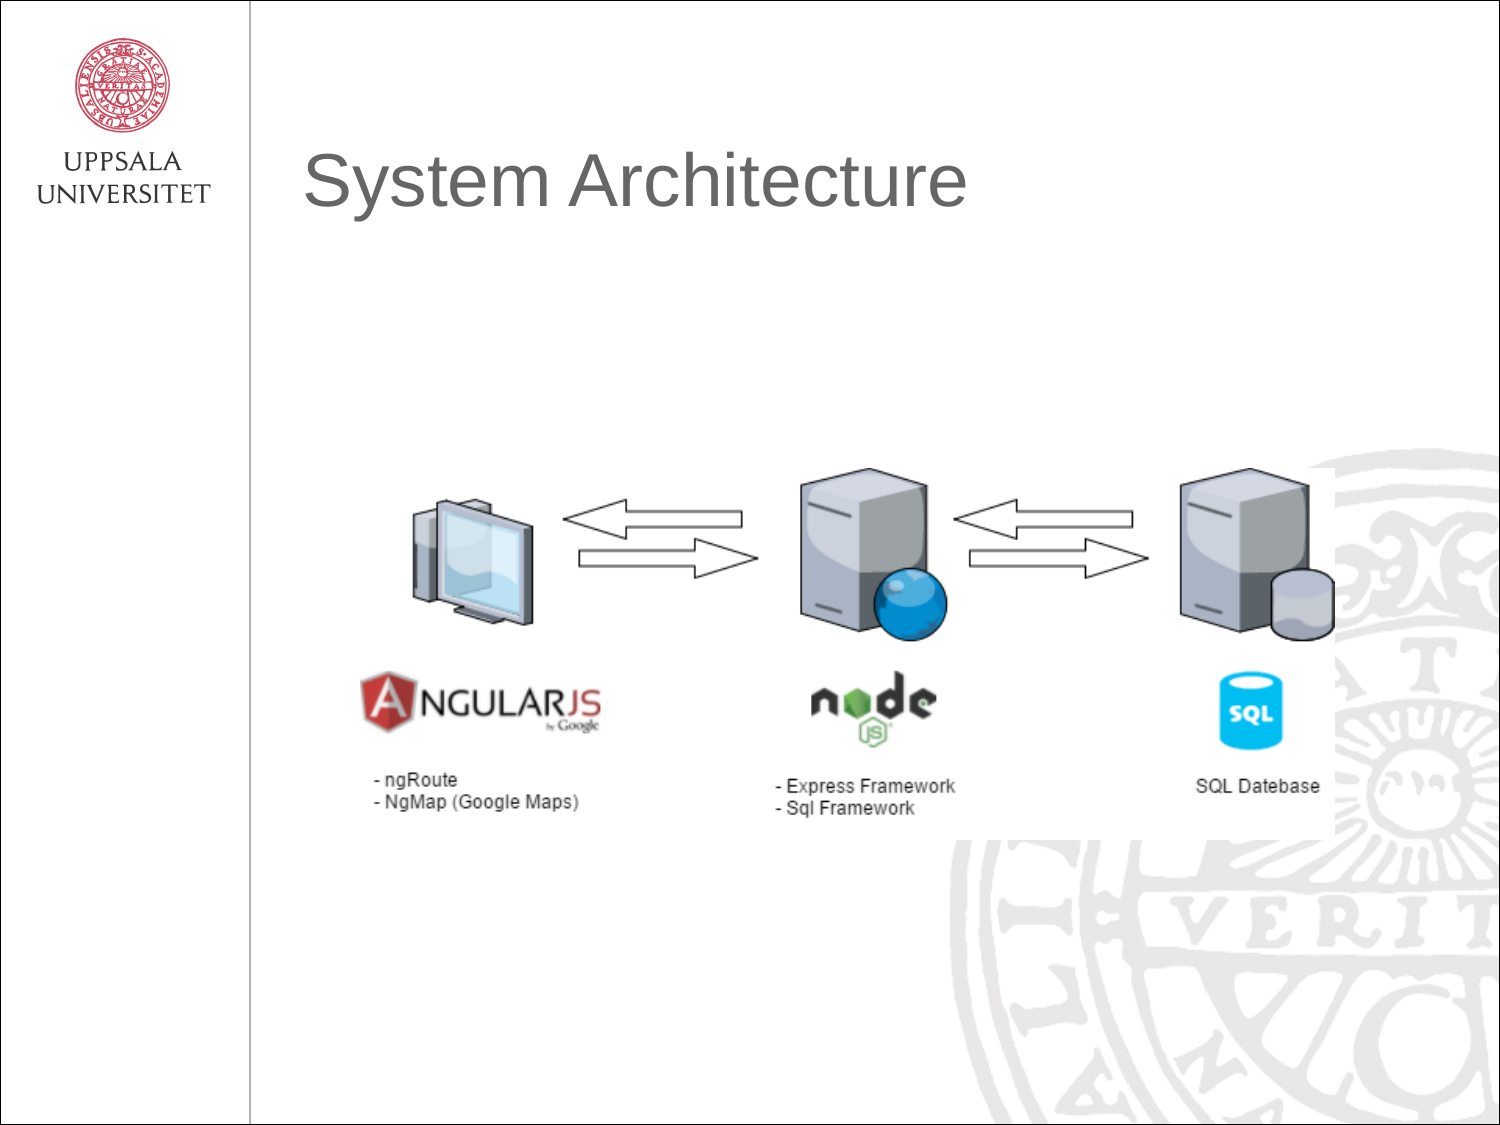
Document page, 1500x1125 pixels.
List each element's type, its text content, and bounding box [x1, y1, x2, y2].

picture [360, 436, 1499, 1124]
picture [1, 1, 248, 248]
title System Architecture [287, 21, 1438, 222]
